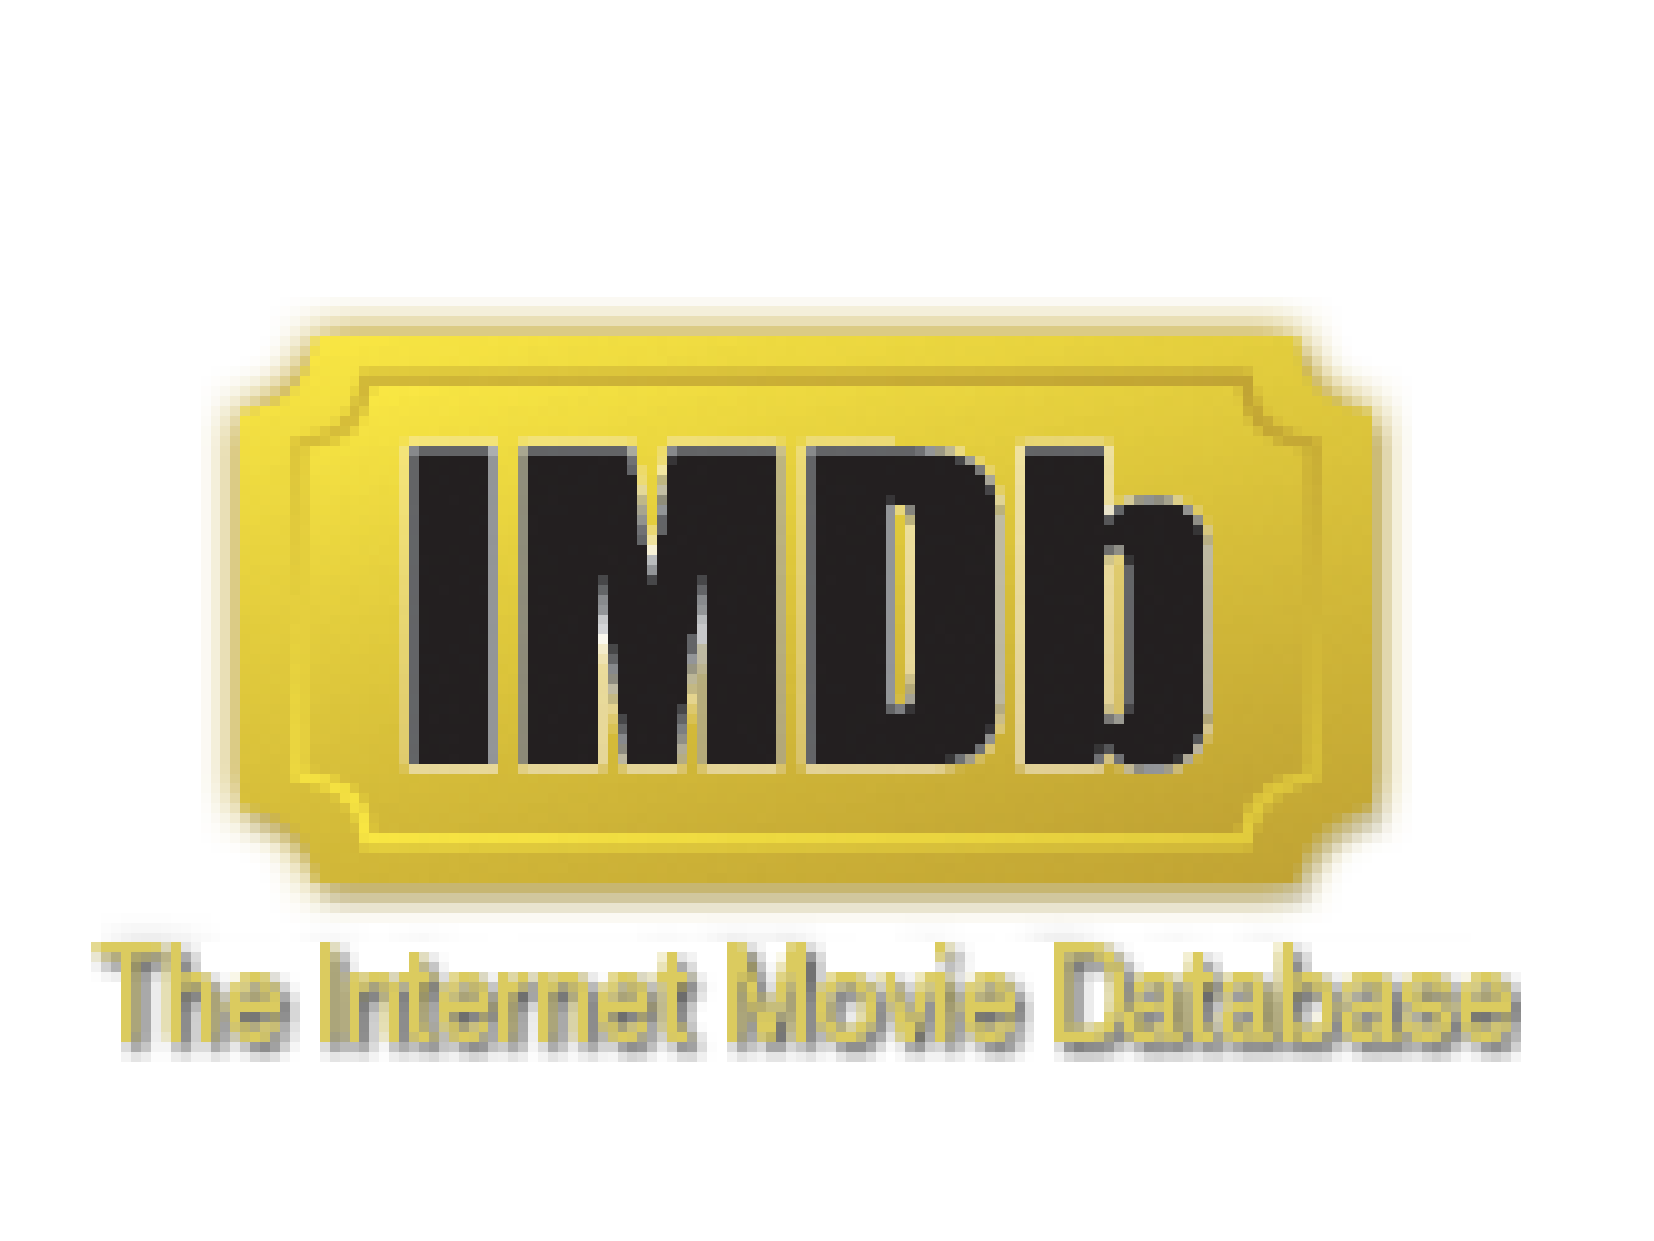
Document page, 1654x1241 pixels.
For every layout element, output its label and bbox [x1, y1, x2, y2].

picture [82, 297, 1571, 1102]
